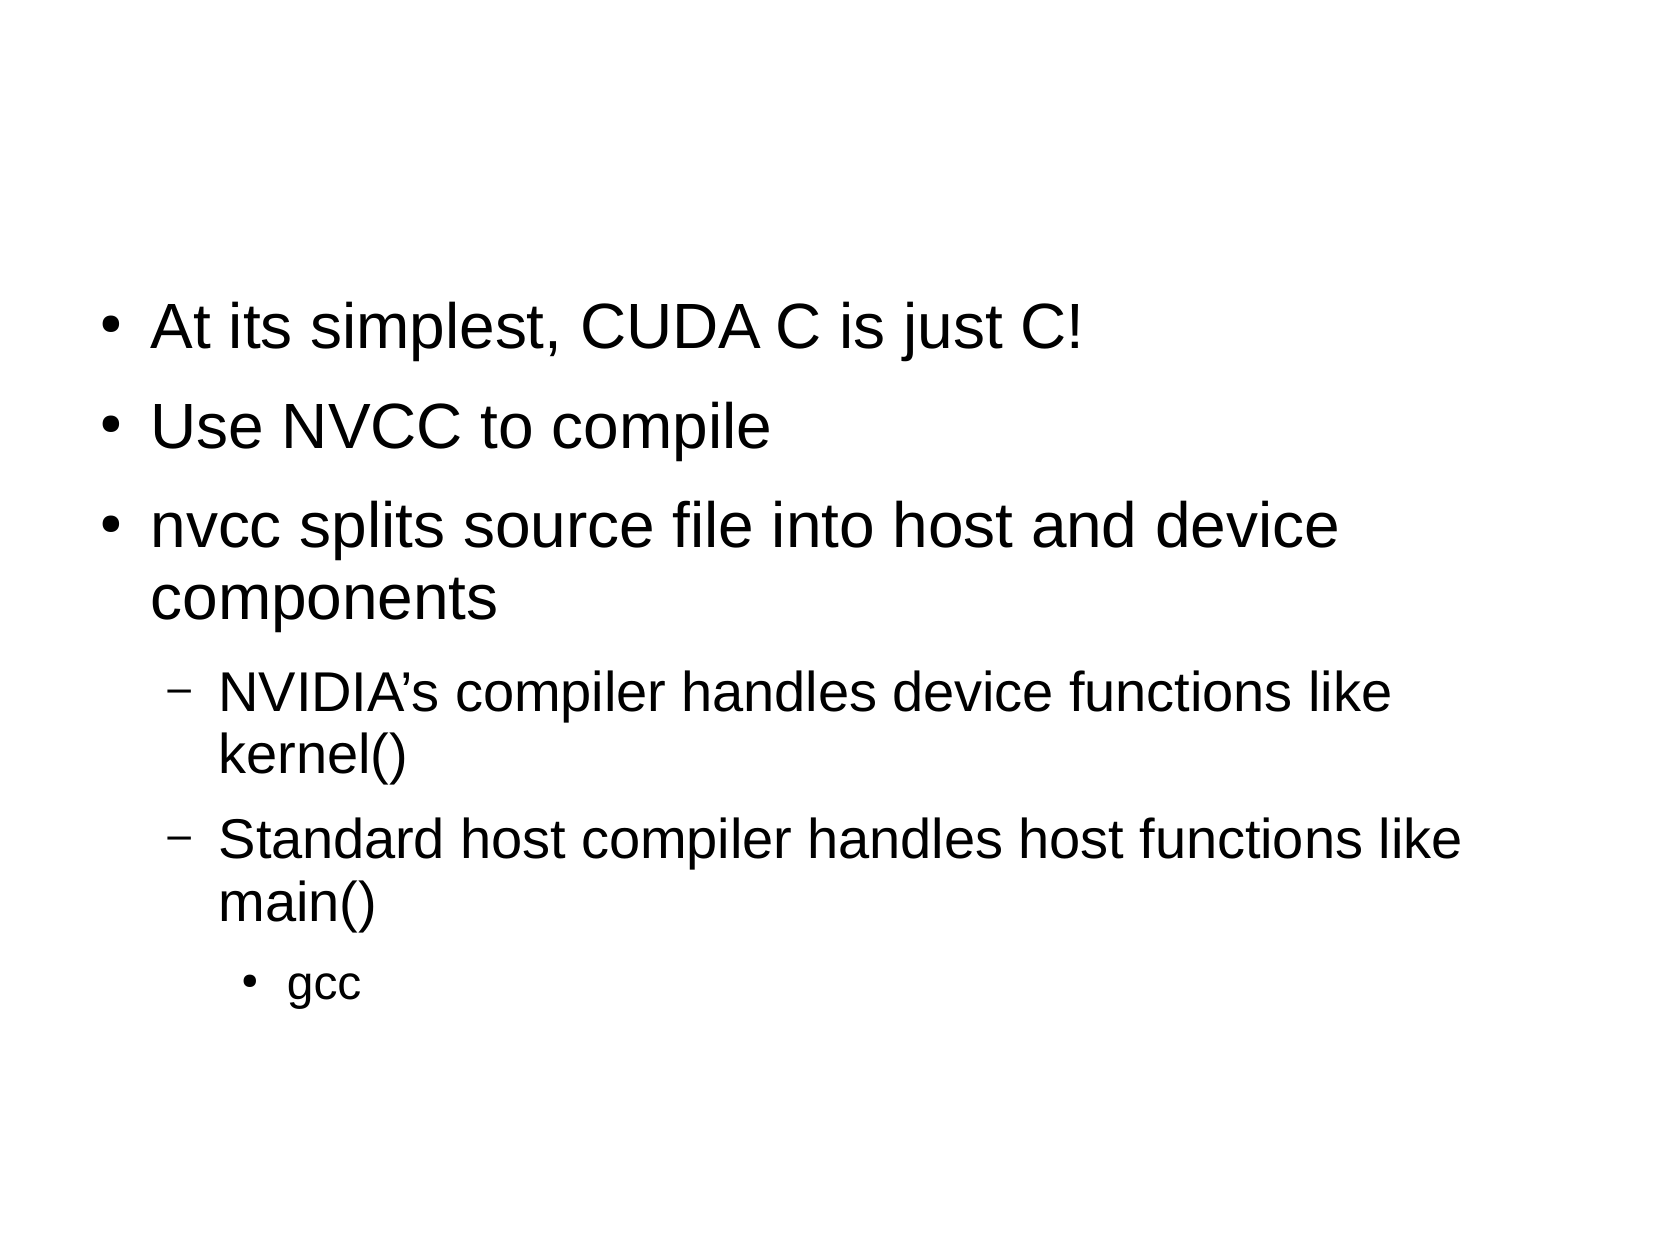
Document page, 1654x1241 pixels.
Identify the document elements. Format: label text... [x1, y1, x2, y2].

list At its simplest, CUDA C is just C! Use NVCC to compile nvcc splits source file into host and device components NVIDIA’s compiler handles device functions like kernel() Standard host compiler handles host functions like main() gcc [82, 290, 1571, 1010]
